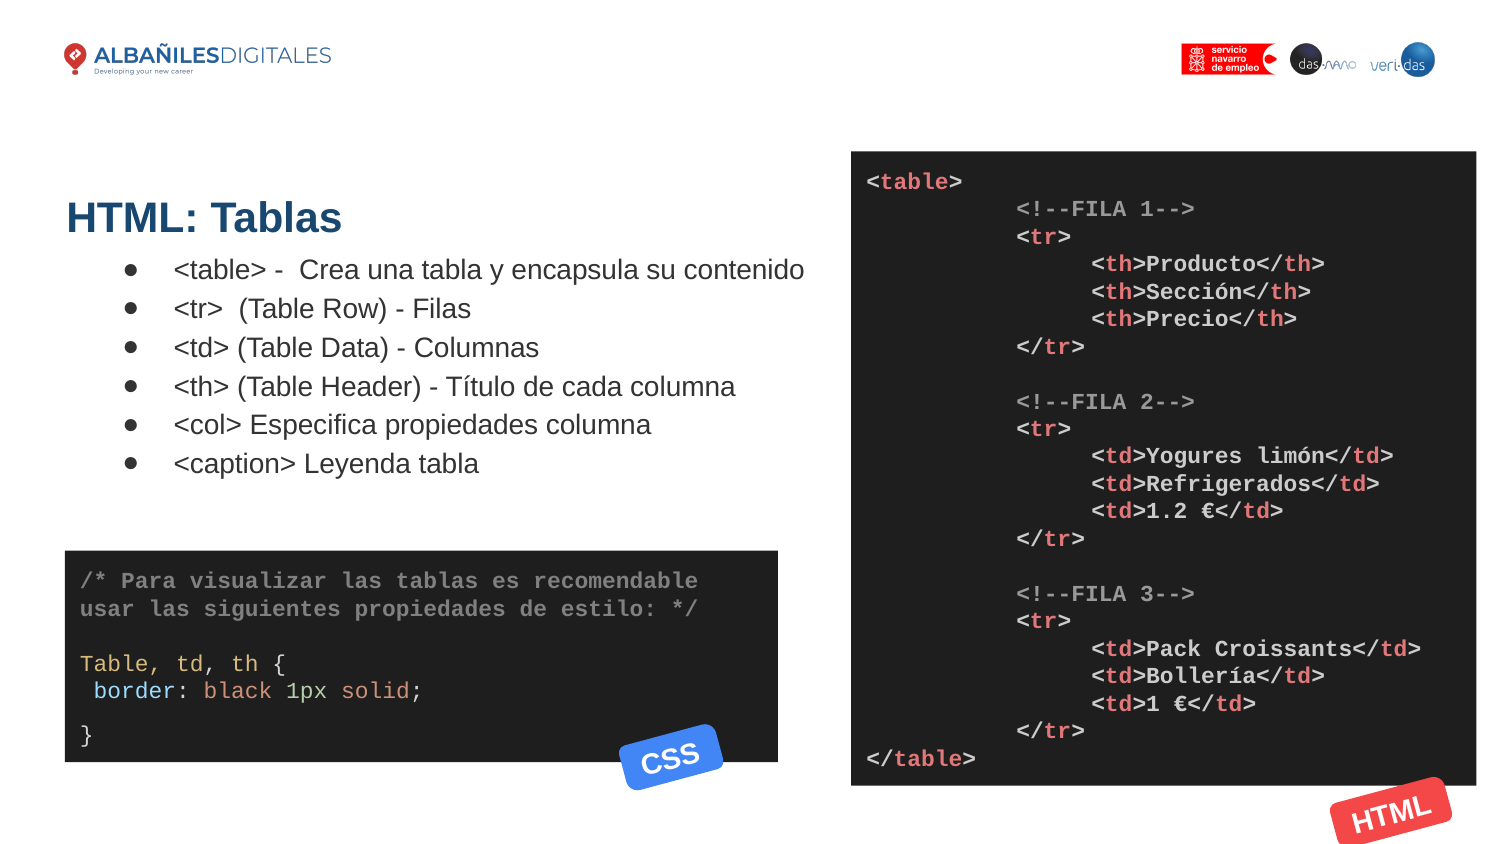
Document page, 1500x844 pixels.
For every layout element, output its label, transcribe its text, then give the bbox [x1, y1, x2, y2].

picture [1181, 43, 1277, 75]
picture [1290, 43, 1356, 75]
text_box <table> <!--FILA 1--> <tr> <th>Producto</th> <th>Sección</th> <th>Precio</th> </tr> <!--FILA 2--> <tr> <td>Yogures limón</td> <td>Refrigerados</td> <td>1.2 €</td> </tr> <!--FILA 3--> <tr> <td>Pack Croissants</td> <td>Bollería</td> <td>1 €</td> </tr> </table> [851, 151, 1477, 786]
text_box <table> - Crea una tabla y encapsula su contenido <tr> (Table Row) - Filas <td> (Table Data) - Columnas <th> (Table Header) - Título de cada columna <col> Especifica propiedades columna <caption> Leyenda tabla [83, 231, 851, 629]
text_box HTML: Tablas [66, 179, 851, 241]
text_box /* Para visualizar las tablas es recomendable usar las siguientes propiedades de estilo: */ Table, td, th { border: black 1px solid; } [64, 550, 778, 763]
text_box CSS [619, 724, 724, 791]
picture [64, 43, 332, 75]
text_box HTML [1330, 776, 1452, 844]
picture [1370, 42, 1435, 77]
